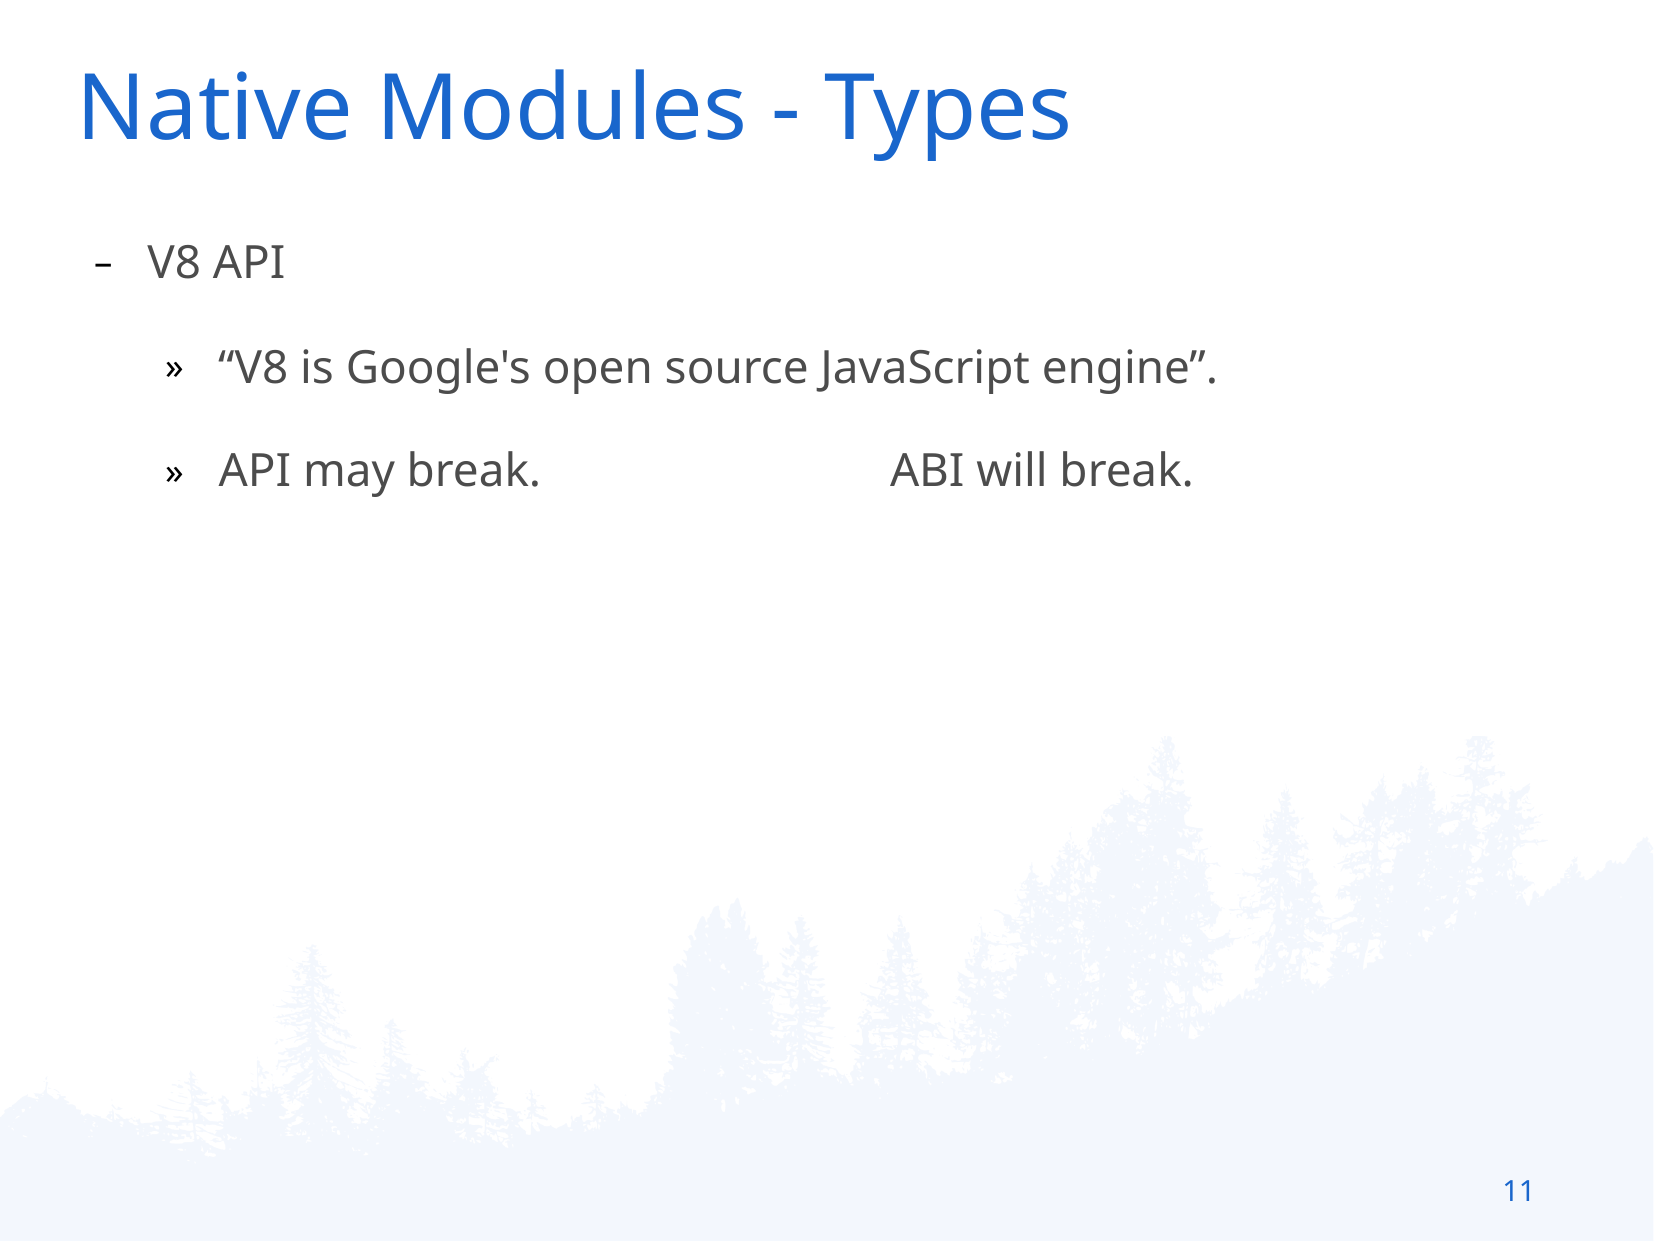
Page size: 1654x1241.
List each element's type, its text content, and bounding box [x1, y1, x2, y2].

list V8 API “V8 is Google's open source JavaScript engine”. [76, 217, 1494, 1192]
table_header ABI will break. [707, 418, 1209, 535]
picture [0, 736, 1654, 1241]
title Native Modules - Types [76, 0, 1561, 208]
table_header API may break. [205, 418, 706, 535]
